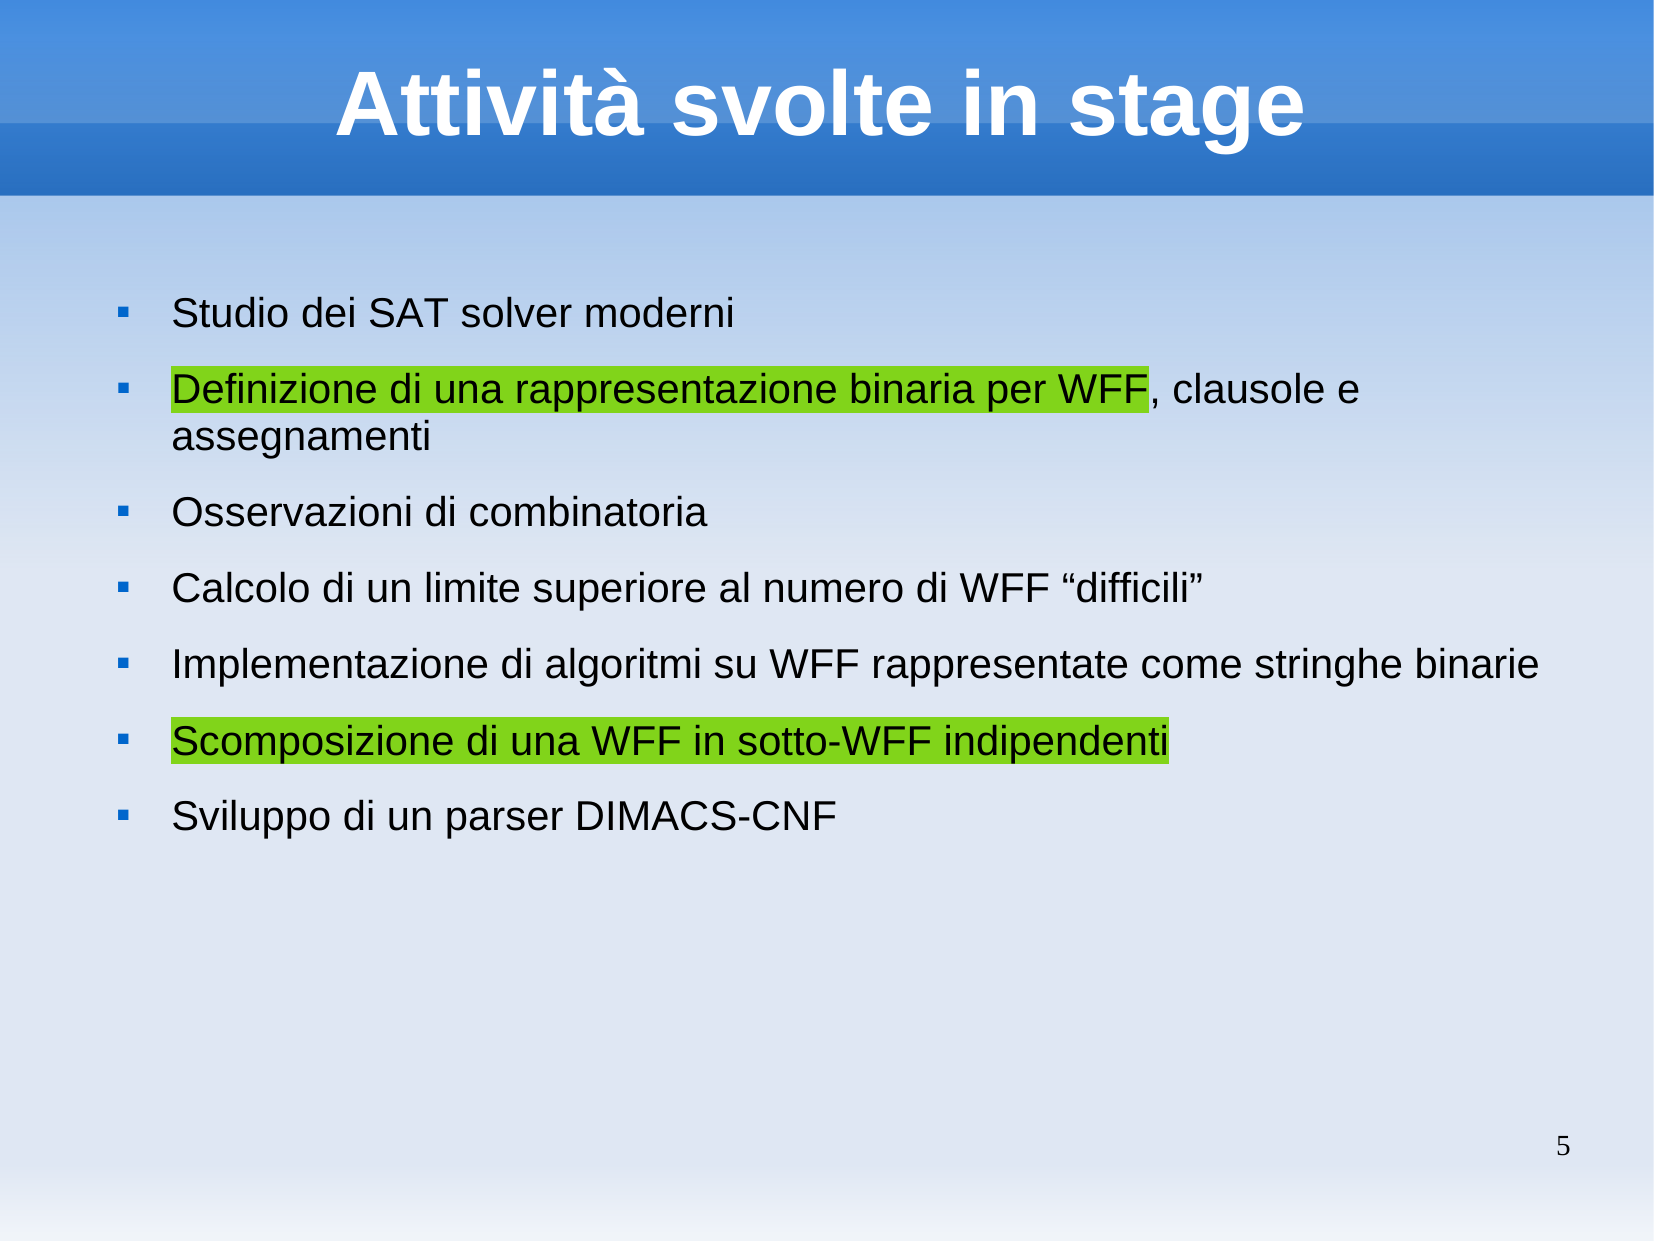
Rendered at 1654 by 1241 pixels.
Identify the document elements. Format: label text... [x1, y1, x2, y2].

title Attività svolte in stage [76, 0, 1565, 208]
list Studio dei SAT solver moderni Definizione di una rappresentazione binaria per WFF, clausole e assegnamenti Osservazioni di combinatoria Calcolo di un limite superiore al numero di WFF “difficili” Implementazione di algoritmi su WFF rappresentate come stringhe binarie Scomposizione di una WFF in sotto-WFF indipendenti Sviluppo di un parser DIMACS-CNF [82, 290, 1571, 1109]
picture [0, 0, 1654, 1241]
